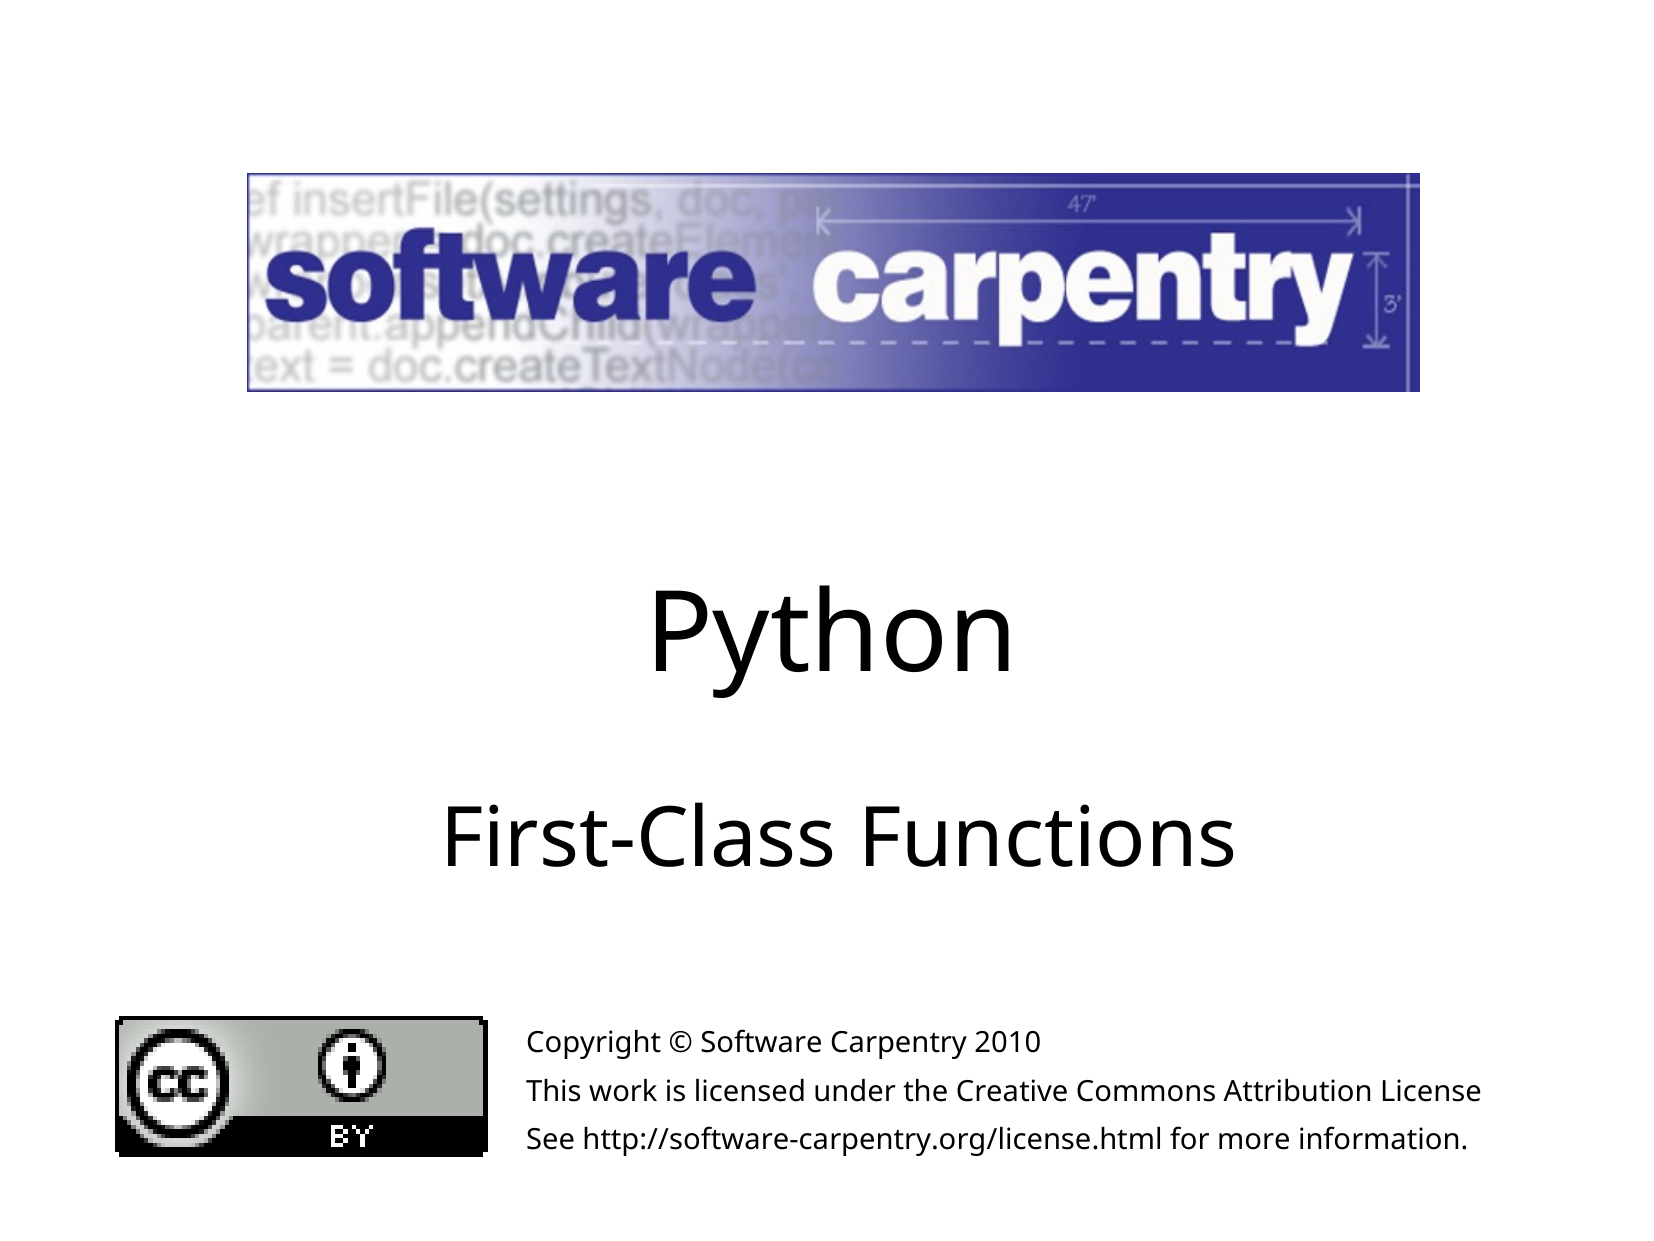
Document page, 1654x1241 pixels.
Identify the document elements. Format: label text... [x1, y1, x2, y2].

text_box Copyright © Software Carpentry 2010 This work is licensed under the Creative Commons Attribution License See http://software-carpentry.org/license.html for more information. [511, 1014, 1574, 1164]
picture [115, 1016, 488, 1158]
text_box Python [245, 549, 1418, 697]
text_box First-Class Functions [188, 773, 1490, 883]
picture [247, 173, 1420, 392]
